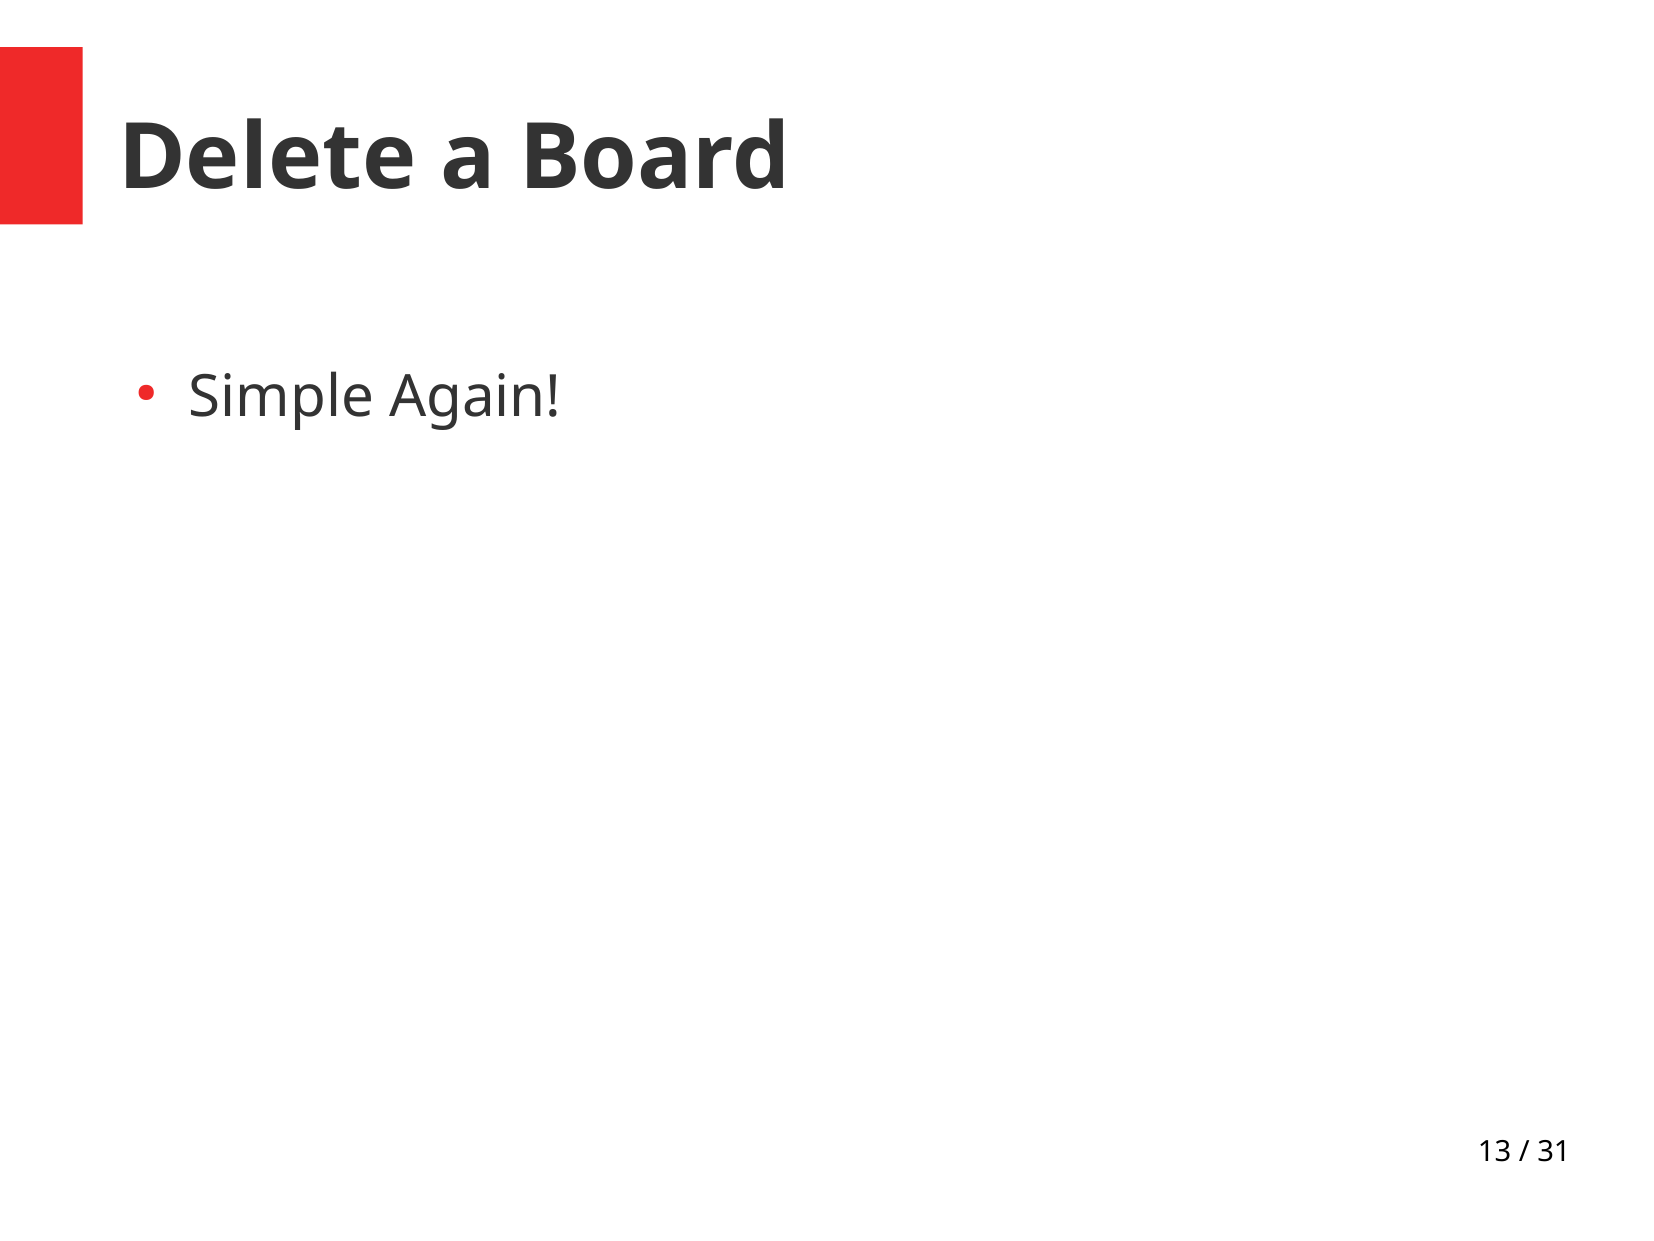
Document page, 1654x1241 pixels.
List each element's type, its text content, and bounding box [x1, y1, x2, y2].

title Delete a Board [118, 49, 1571, 257]
list Simple Again! [118, 354, 1536, 1074]
